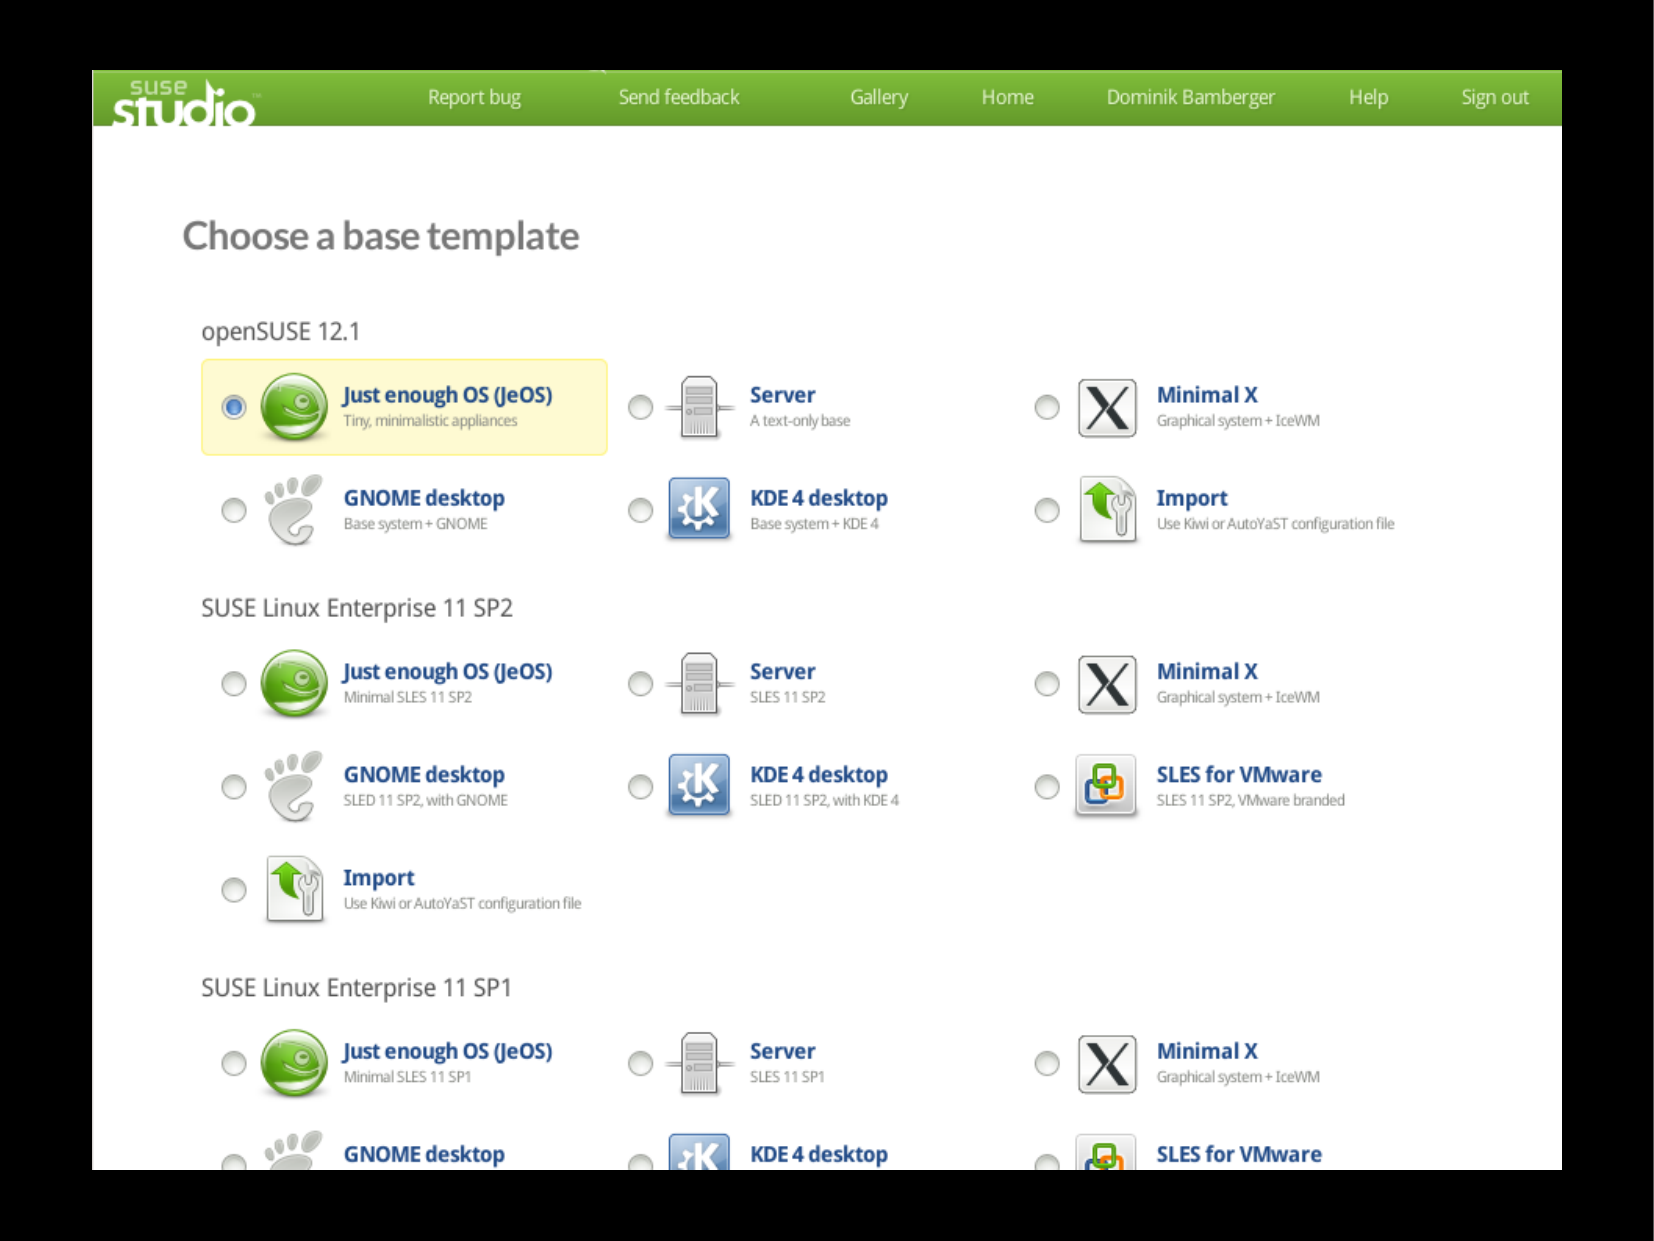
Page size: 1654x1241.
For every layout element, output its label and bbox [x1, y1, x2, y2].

picture [92, 70, 1562, 1171]
